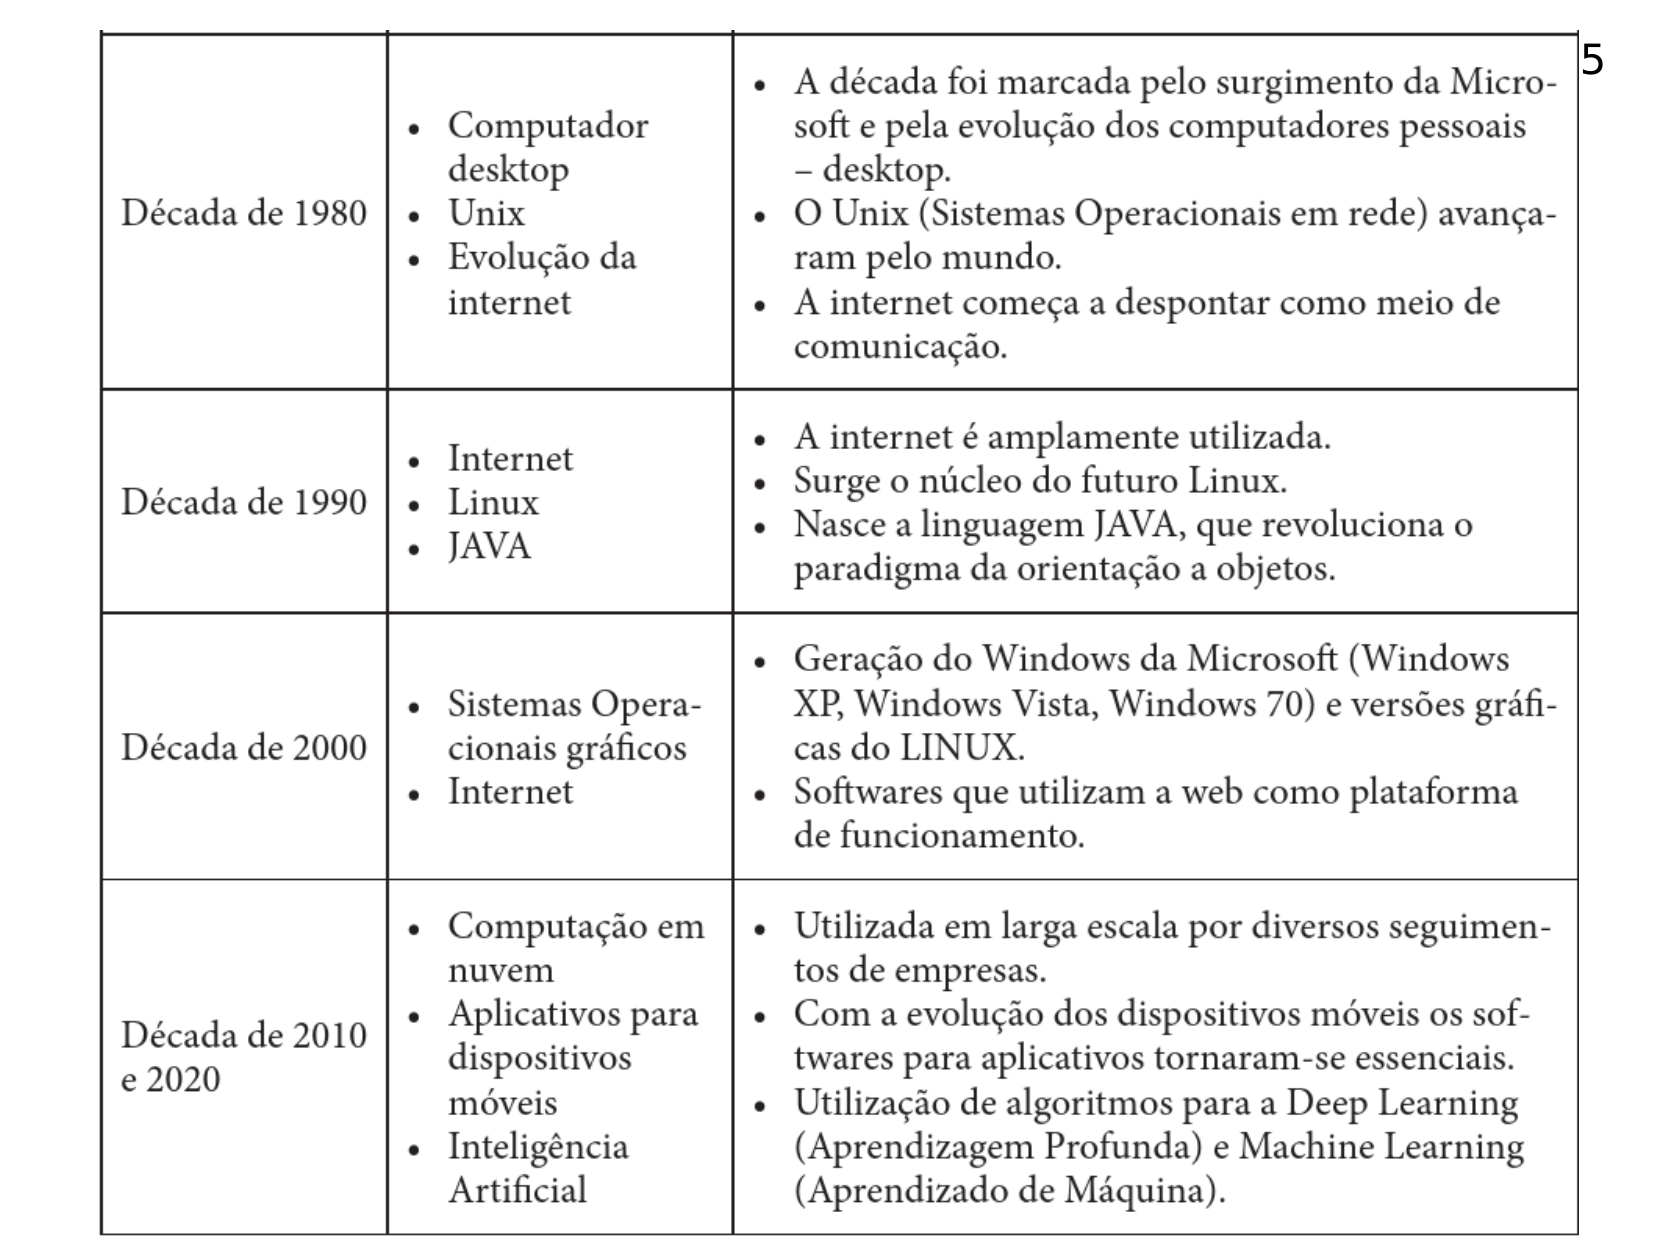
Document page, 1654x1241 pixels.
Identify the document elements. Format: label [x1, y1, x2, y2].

picture [97, 30, 1579, 1237]
